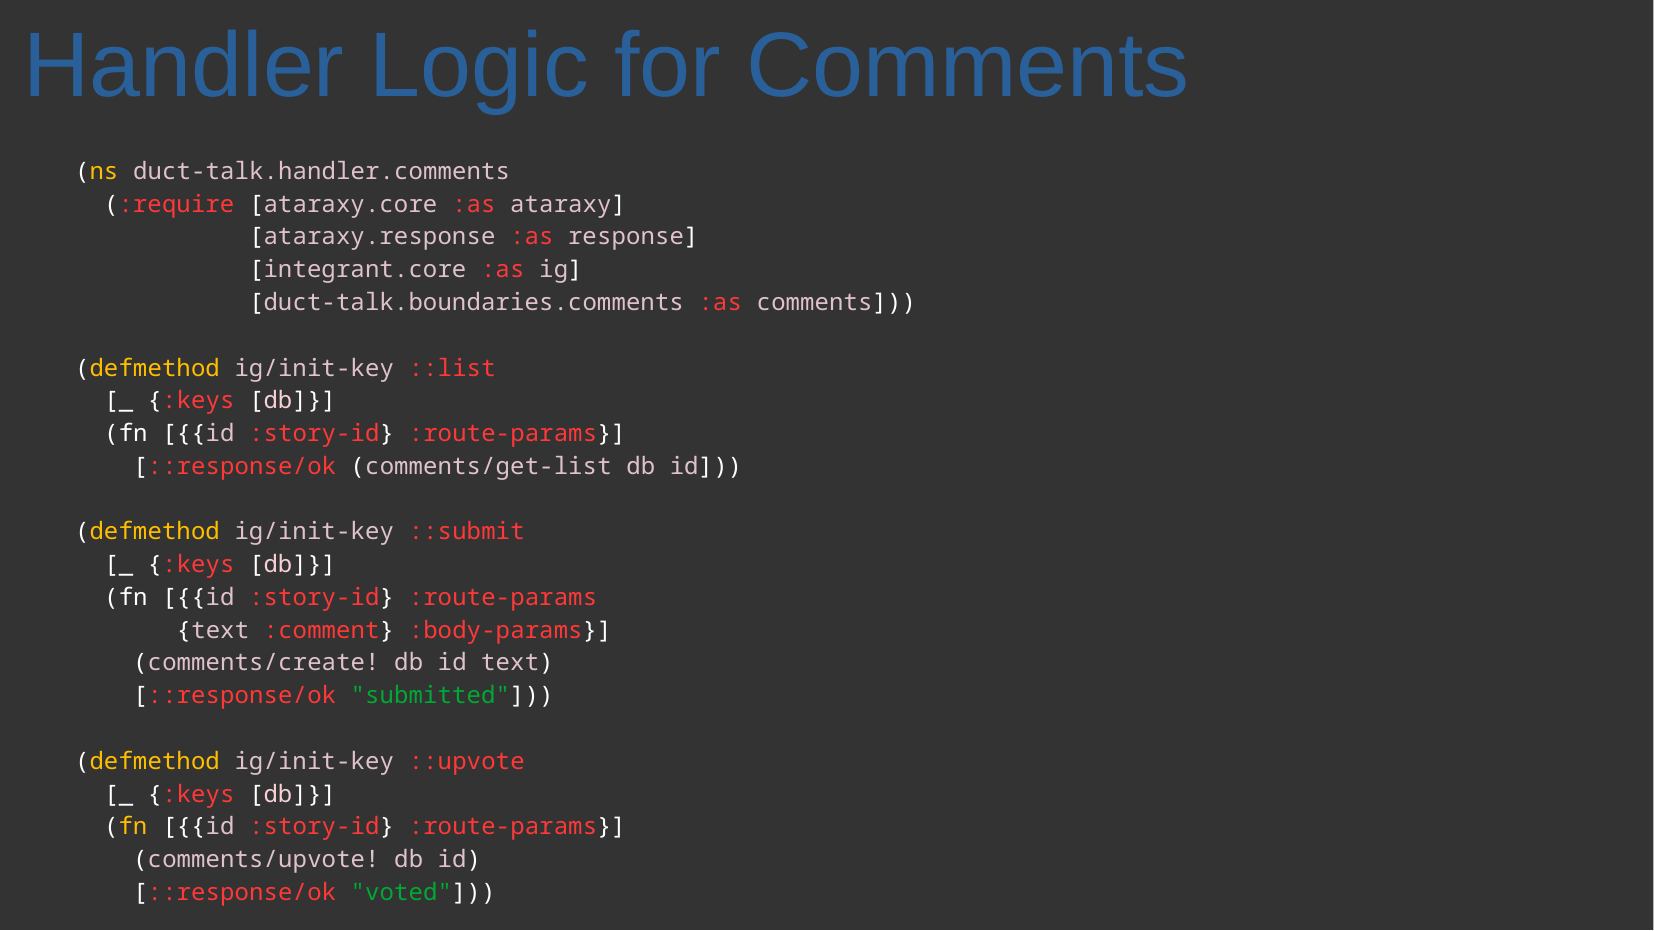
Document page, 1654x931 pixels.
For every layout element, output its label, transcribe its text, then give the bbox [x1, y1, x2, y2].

title Handler Logic for Comments [23, 11, 1589, 119]
list (ns duct-talk.handler.comments (:require [ataraxy.core :as ataraxy] [ataraxy.response :as response] [integrant.core :as ig] [duct-talk.boundaries.comments :as comments])) (defmethod ig/init-key ::list [_ {:keys [db]}] (fn [{{id :story-id} :route-params}] [::response/ok (comments/get-list db id])) (defmethod ig/init-key ::submit [_ {:keys [db]}] (fn [{{id :story-id} :route-params {text :comment} :body-params}] (comments/create! db id text) [::response/ok "submitted"])) (defmethod ig/init-key ::upvote [_ {:keys [db]}] (fn [{{id :story-id} :route-params}] (comments/upvote! db id) [::response/ok "voted"])) [75, 153, 1564, 910]
